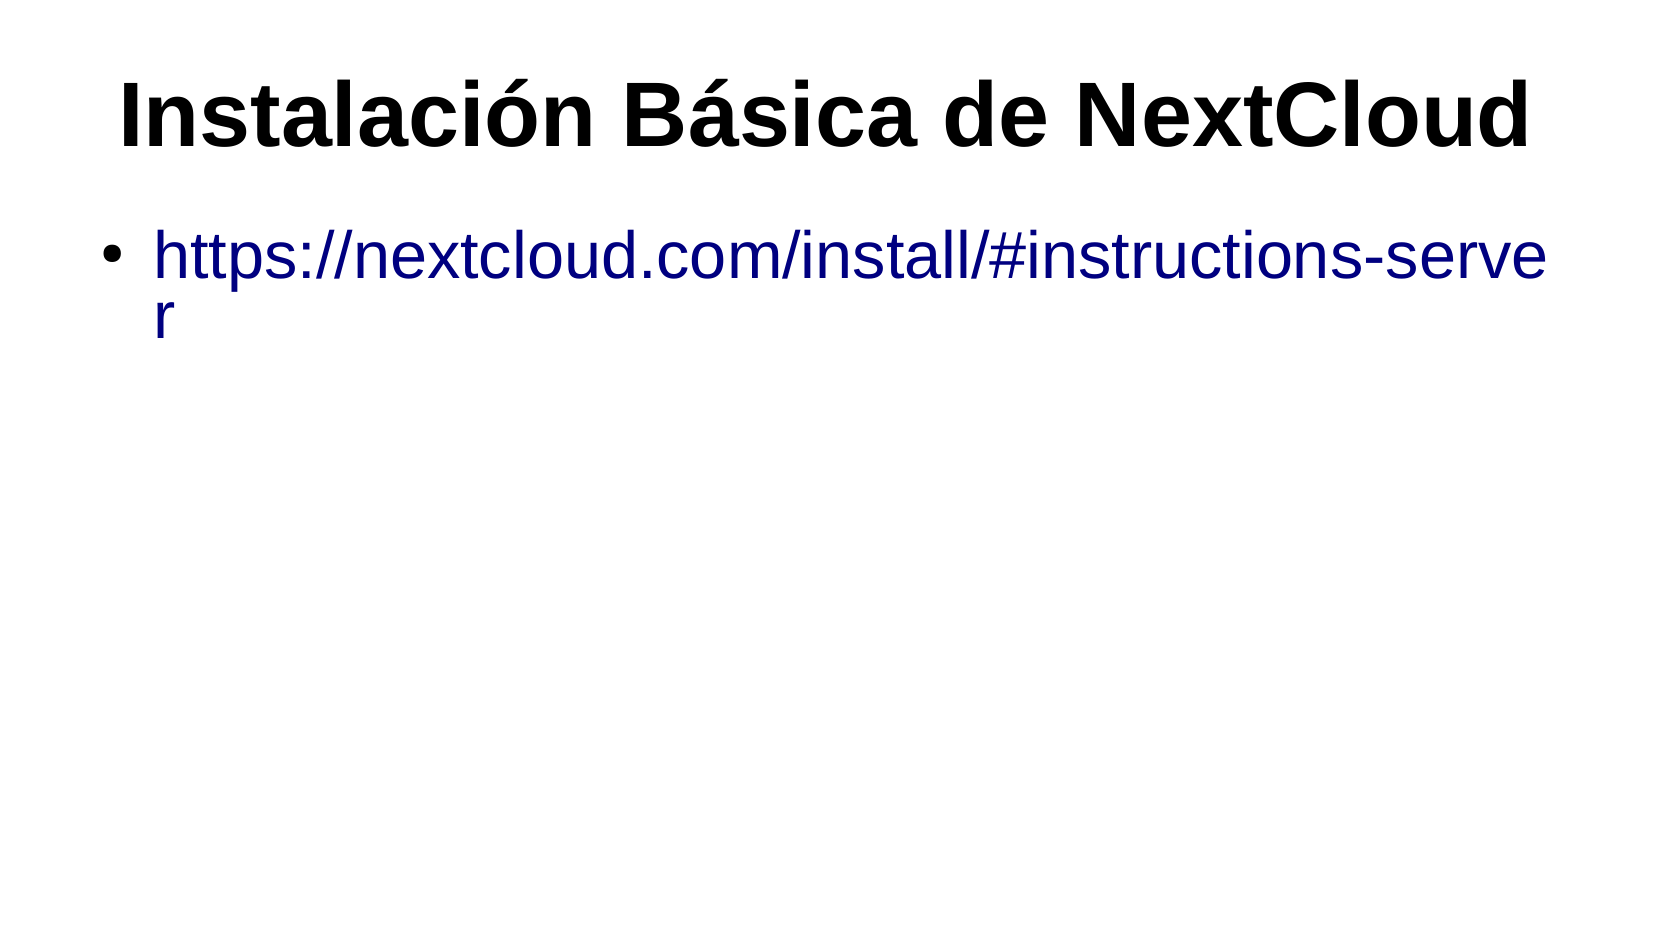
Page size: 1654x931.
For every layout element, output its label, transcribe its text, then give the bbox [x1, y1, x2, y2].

list https://nextcloud.com/install/#instructions-server [82, 217, 1571, 758]
title Instalación Básica de NextCloud [82, 37, 1571, 193]
